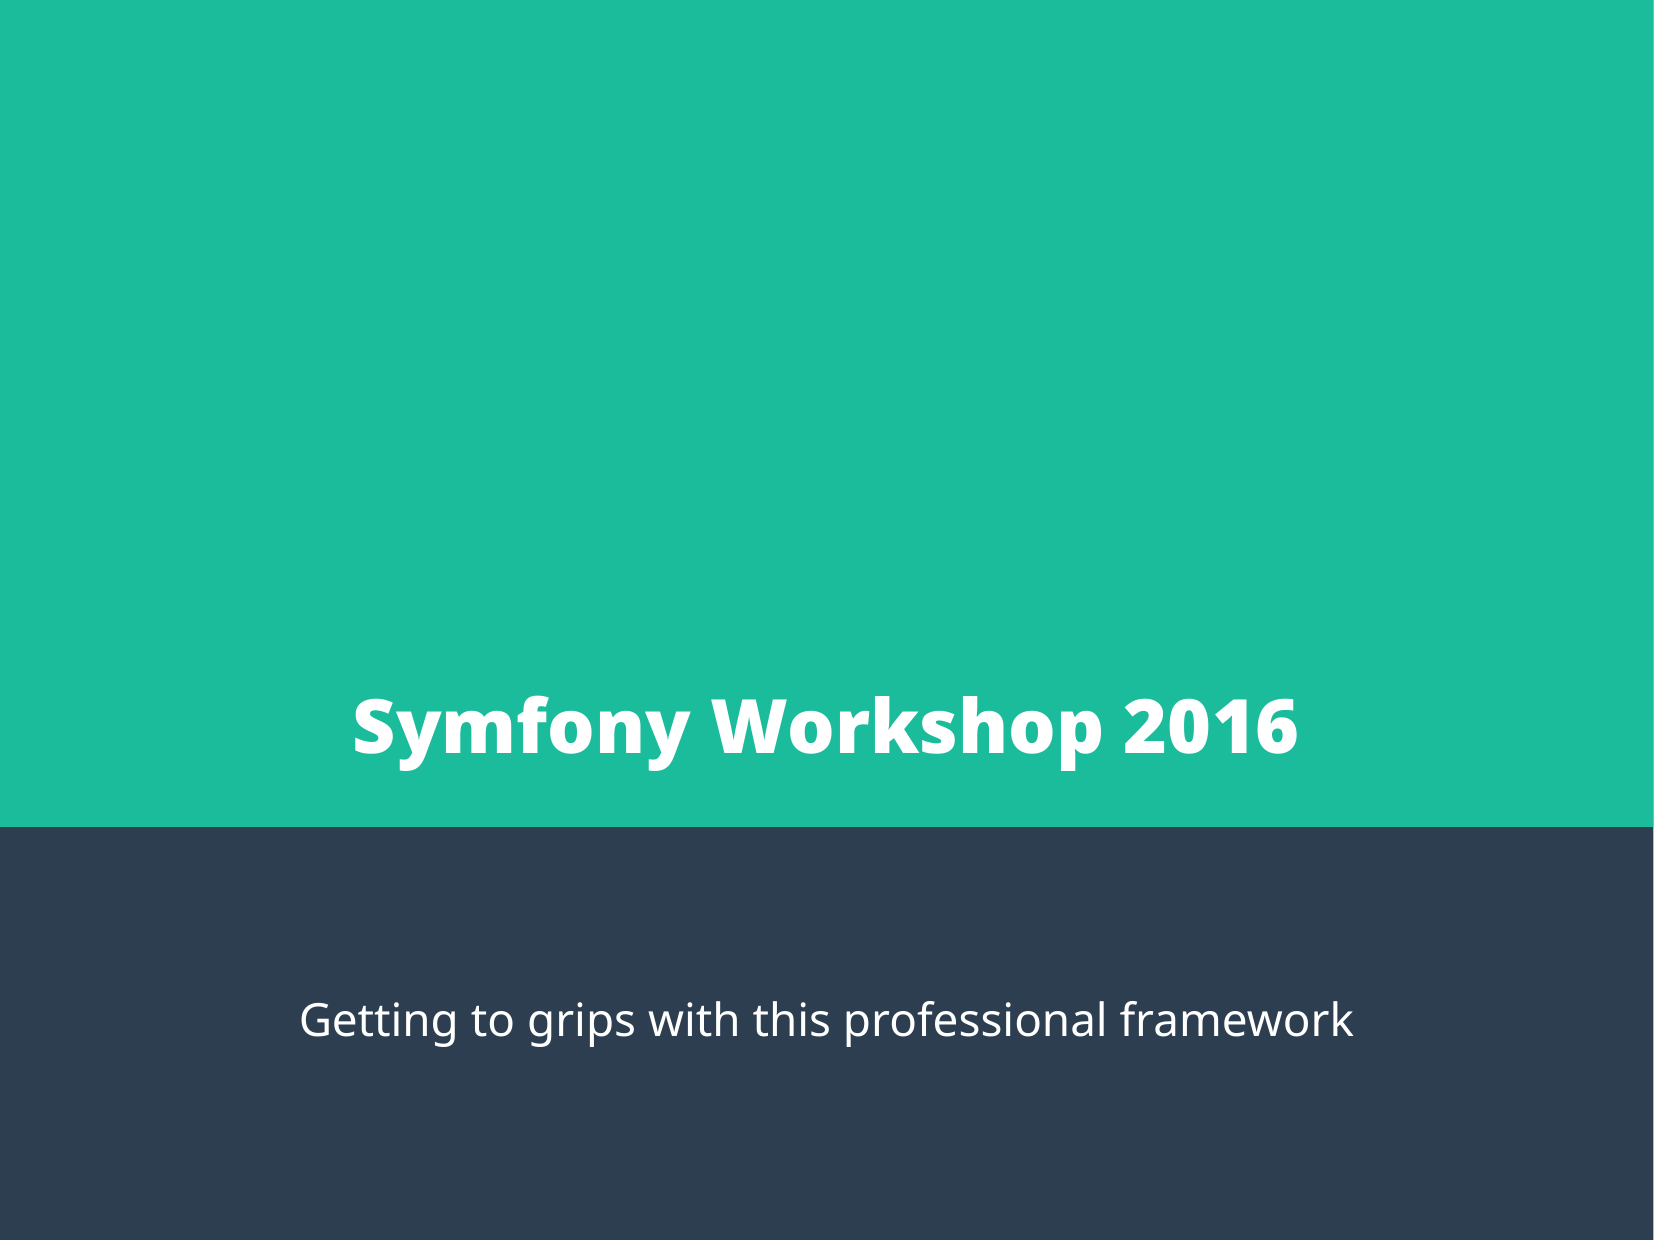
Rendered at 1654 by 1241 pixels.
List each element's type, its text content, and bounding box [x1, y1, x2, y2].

subtitle Getting to grips with this professional framework [59, 856, 1595, 1182]
title Symfony Workshop 2016 [59, 620, 1595, 778]
